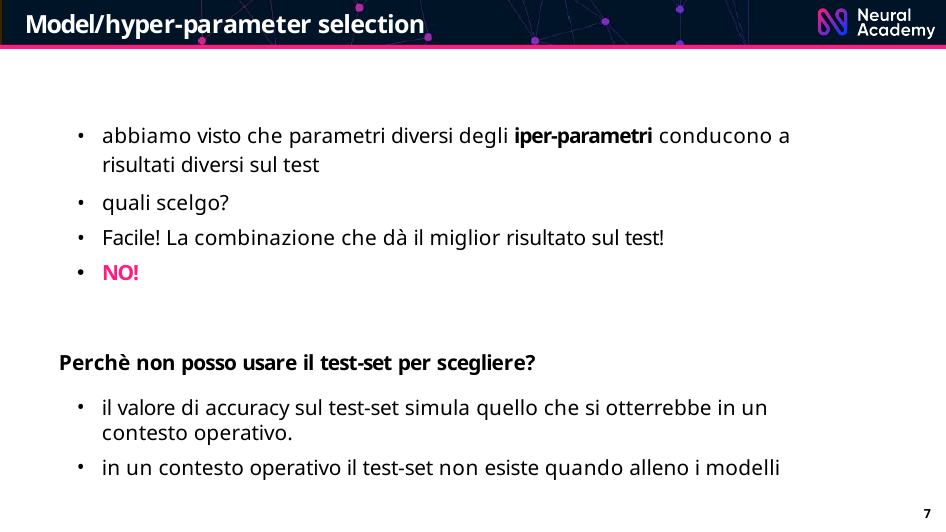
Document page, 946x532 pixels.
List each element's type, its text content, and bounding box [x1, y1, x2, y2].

text_box Perchè non posso usare il test-set per scegliere? il valore di accuracy sul test-set simula quello che si otterrebbe in un contesto operativo. in un contesto operativo il test-set non esiste quando alleno i modelli [56, 347, 820, 480]
title Model/hyper-parameter selection [22, 6, 467, 98]
picture [0, 0, 946, 49]
text_box abbiamo visto che parametri diversi degli iper-parametri conducono a risultati diversi sul test quali scelgo? Facile! La combinazione che dà il miglior risultato sul test! NO! [74, 117, 840, 285]
text_box <number> [917, 504, 939, 523]
